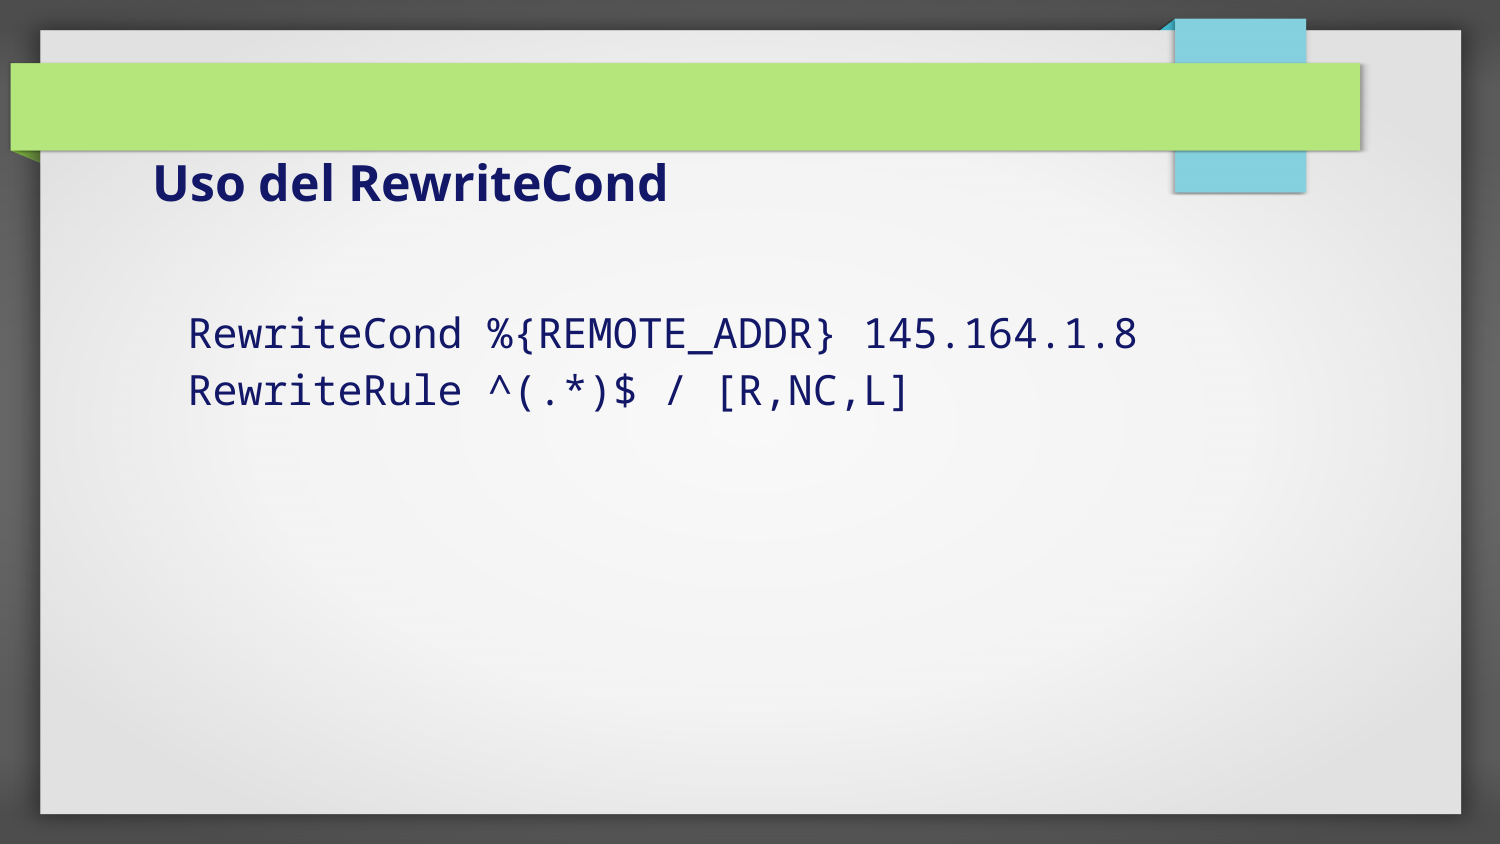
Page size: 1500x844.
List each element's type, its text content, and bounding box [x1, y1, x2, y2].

text_box RewriteCond %{REMOTE_ADDR} 145.164.1.8 RewriteRule ^(.*)$ / [R,NC,L] [137, 246, 1394, 844]
title Uso del RewriteCond [137, 146, 1011, 227]
picture [0, 0, 1500, 844]
